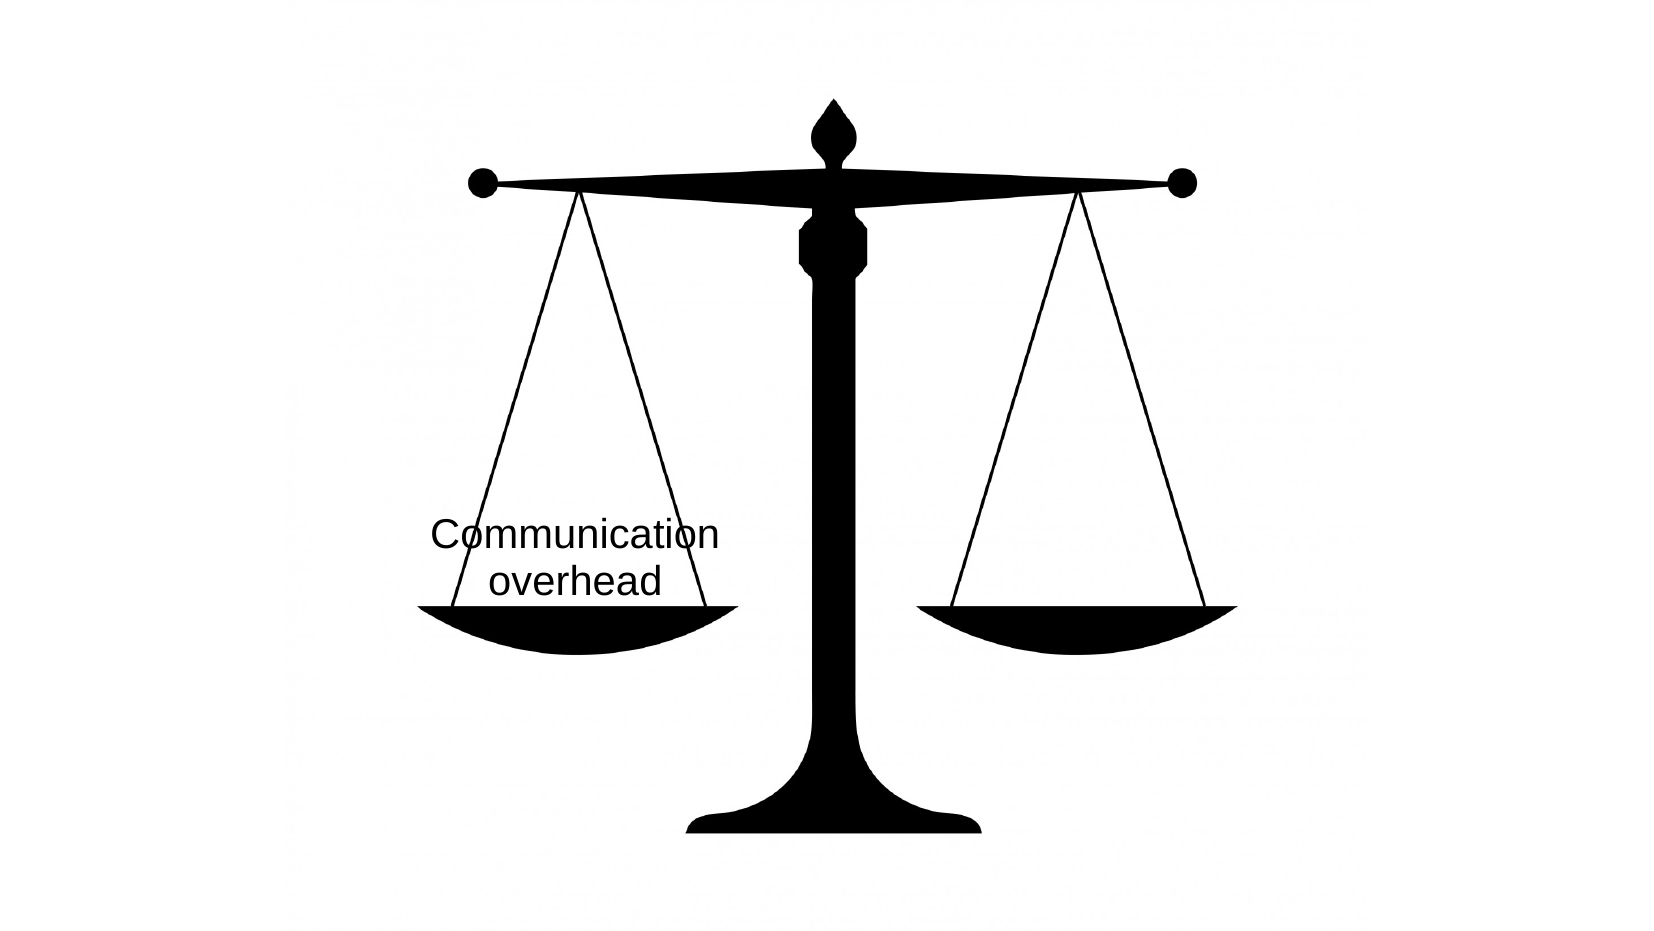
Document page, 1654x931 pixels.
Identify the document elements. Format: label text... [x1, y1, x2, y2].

text_box Communication overhead [406, 503, 745, 659]
picture [284, 0, 1370, 931]
